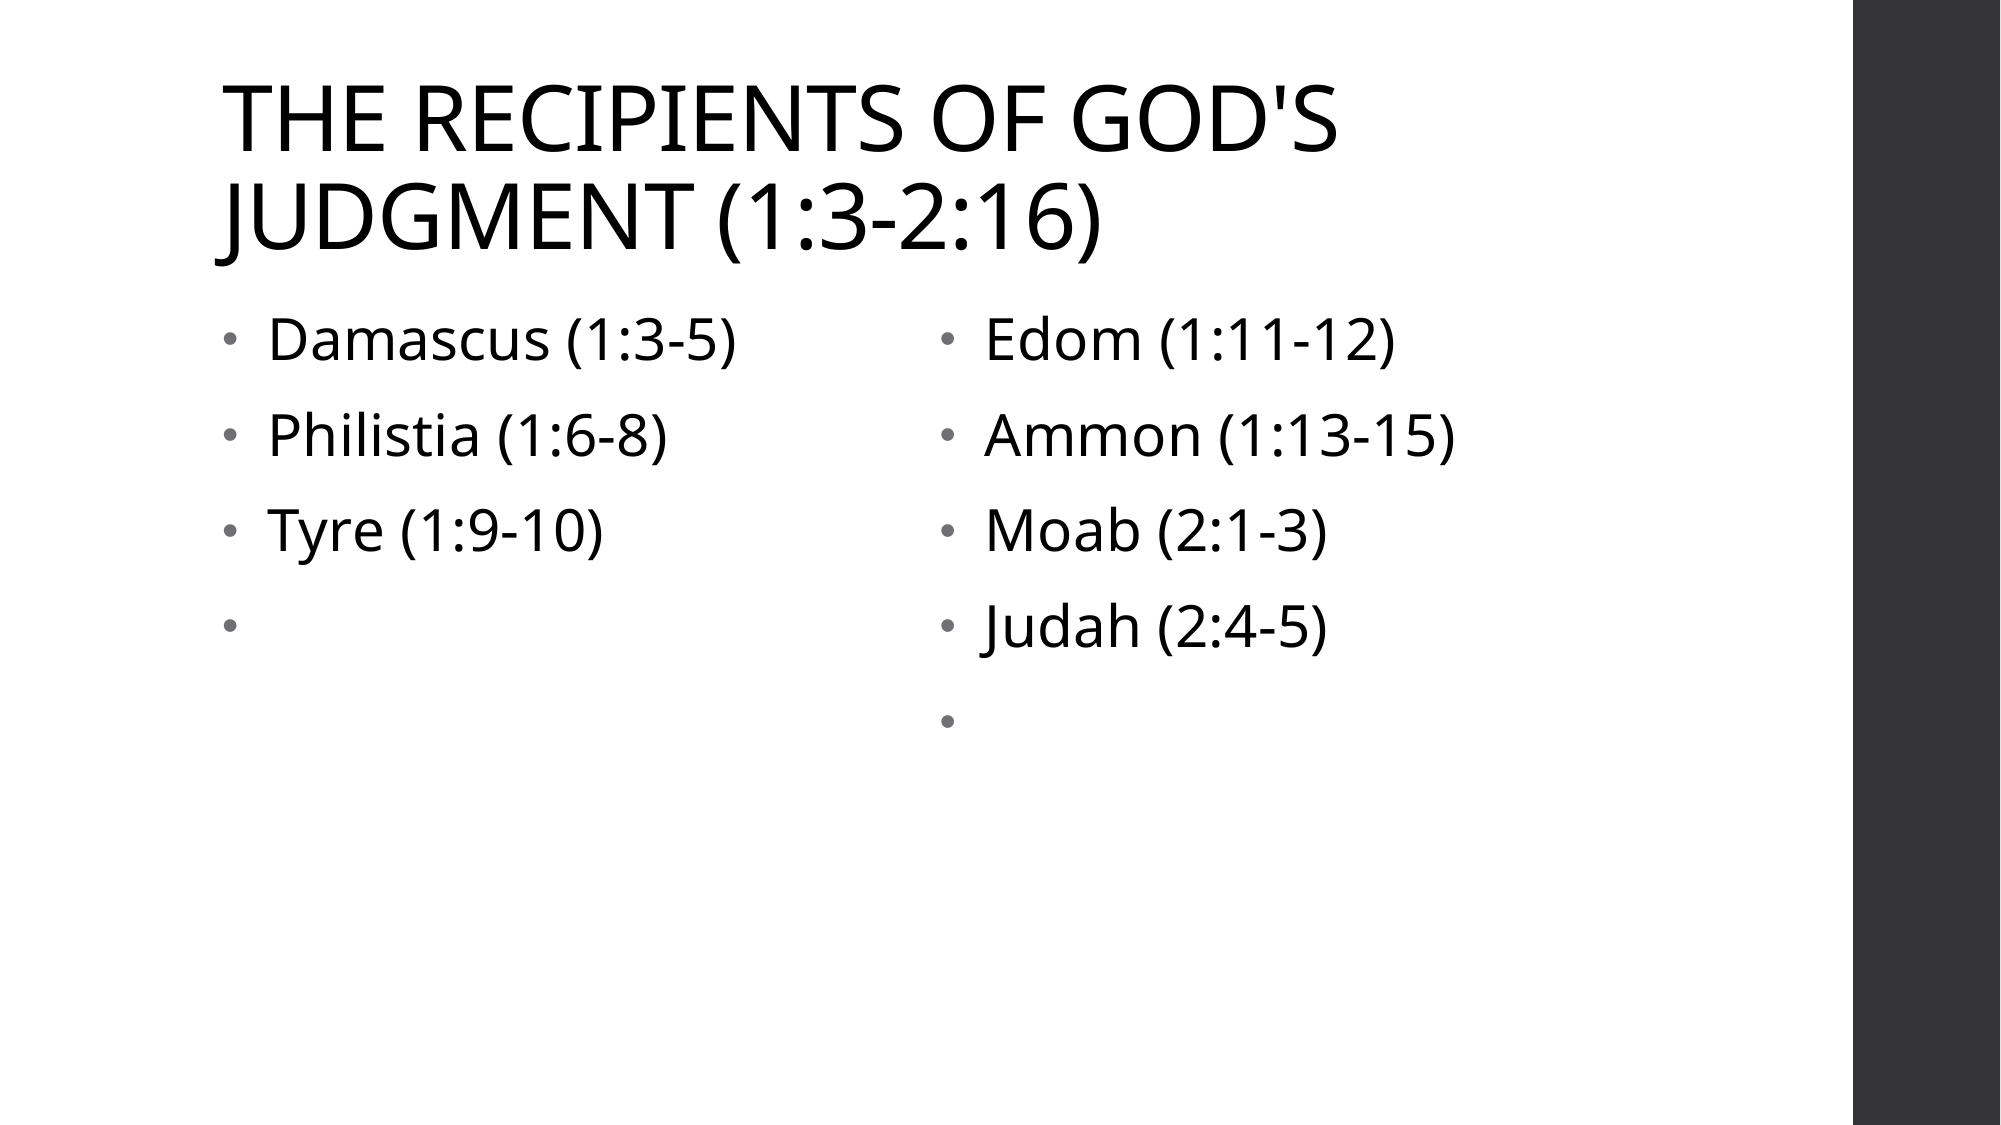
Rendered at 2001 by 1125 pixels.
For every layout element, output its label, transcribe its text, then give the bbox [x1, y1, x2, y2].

list Damascus (1:3-5) Philistia (1:6-8) Tyre (1:9-10) [207, 299, 900, 1014]
title THE RECIPIENTS OF GOD'S JUDGMENT (1:3-2:16) [206, 60, 1797, 278]
list Edom (1:11-12) Ammon (1:13-15) Moab (2:1-3) Judah (2:4-5) [924, 299, 1617, 1014]
